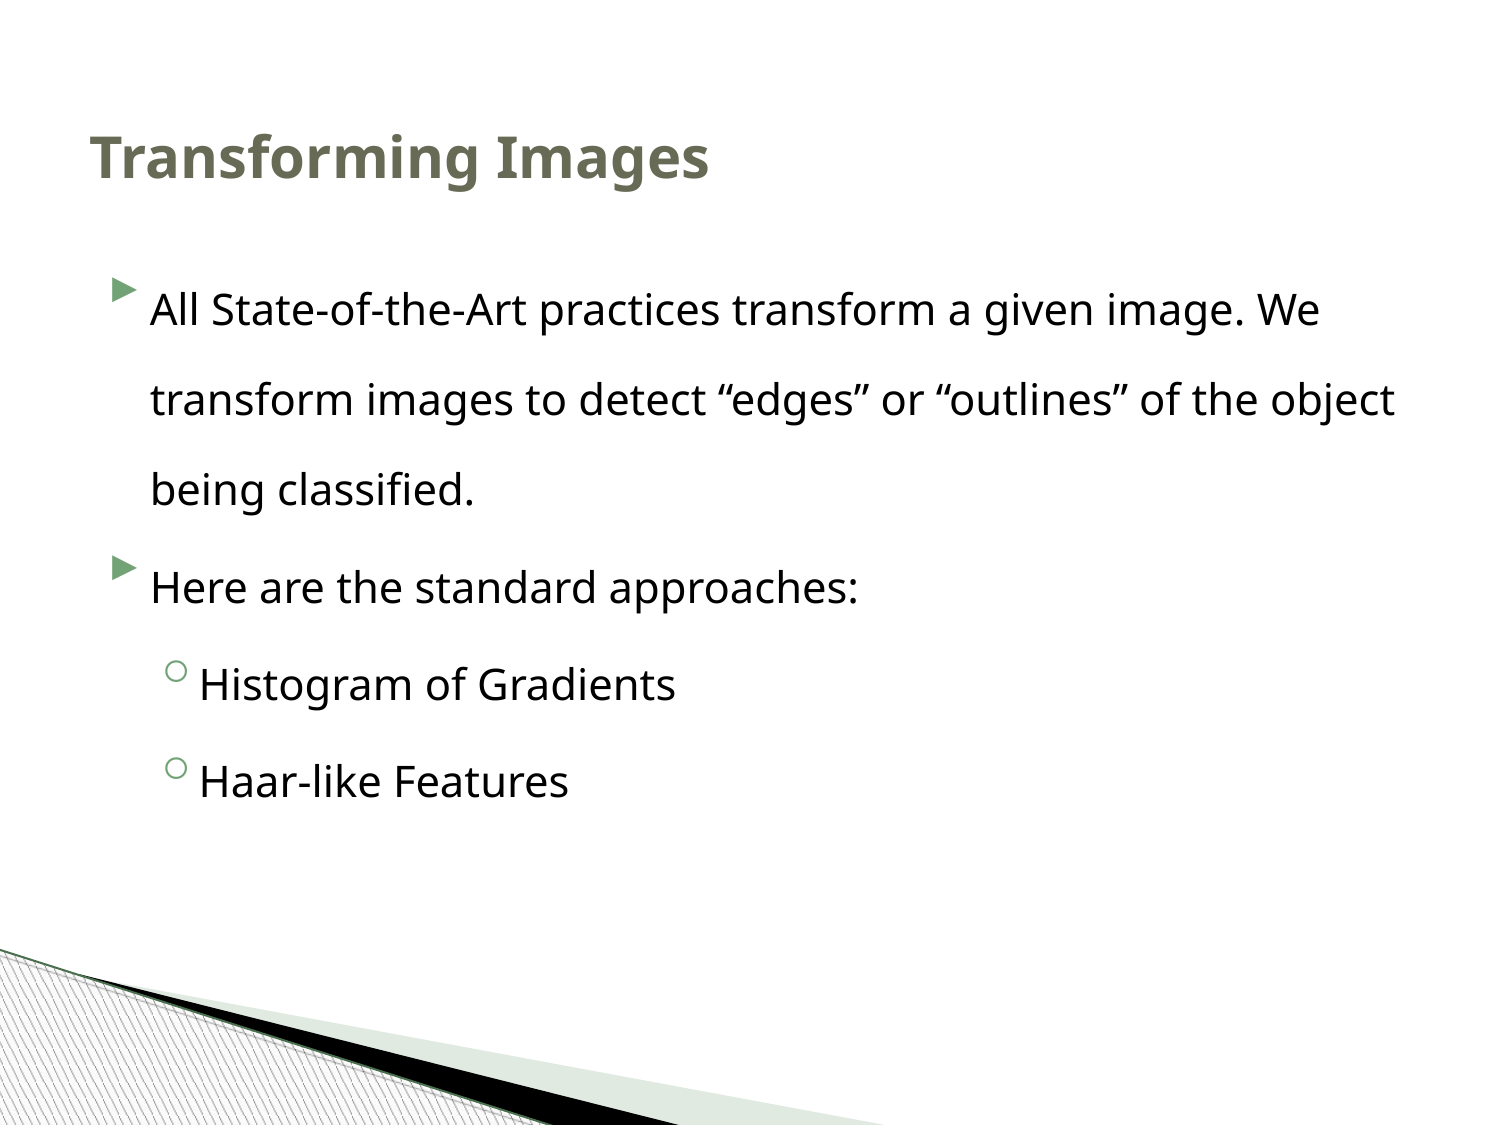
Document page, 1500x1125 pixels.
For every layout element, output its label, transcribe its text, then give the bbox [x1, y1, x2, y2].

picture [0, 952, 543, 1125]
title Transforming Images [75, 45, 1425, 233]
list All State-of-the-Art practices transform a given image. We transform images to detect “edges” or “outlines” of the object being classified. Here are the standard approaches: Histogram of Gradients Haar-like Features [75, 243, 1425, 986]
